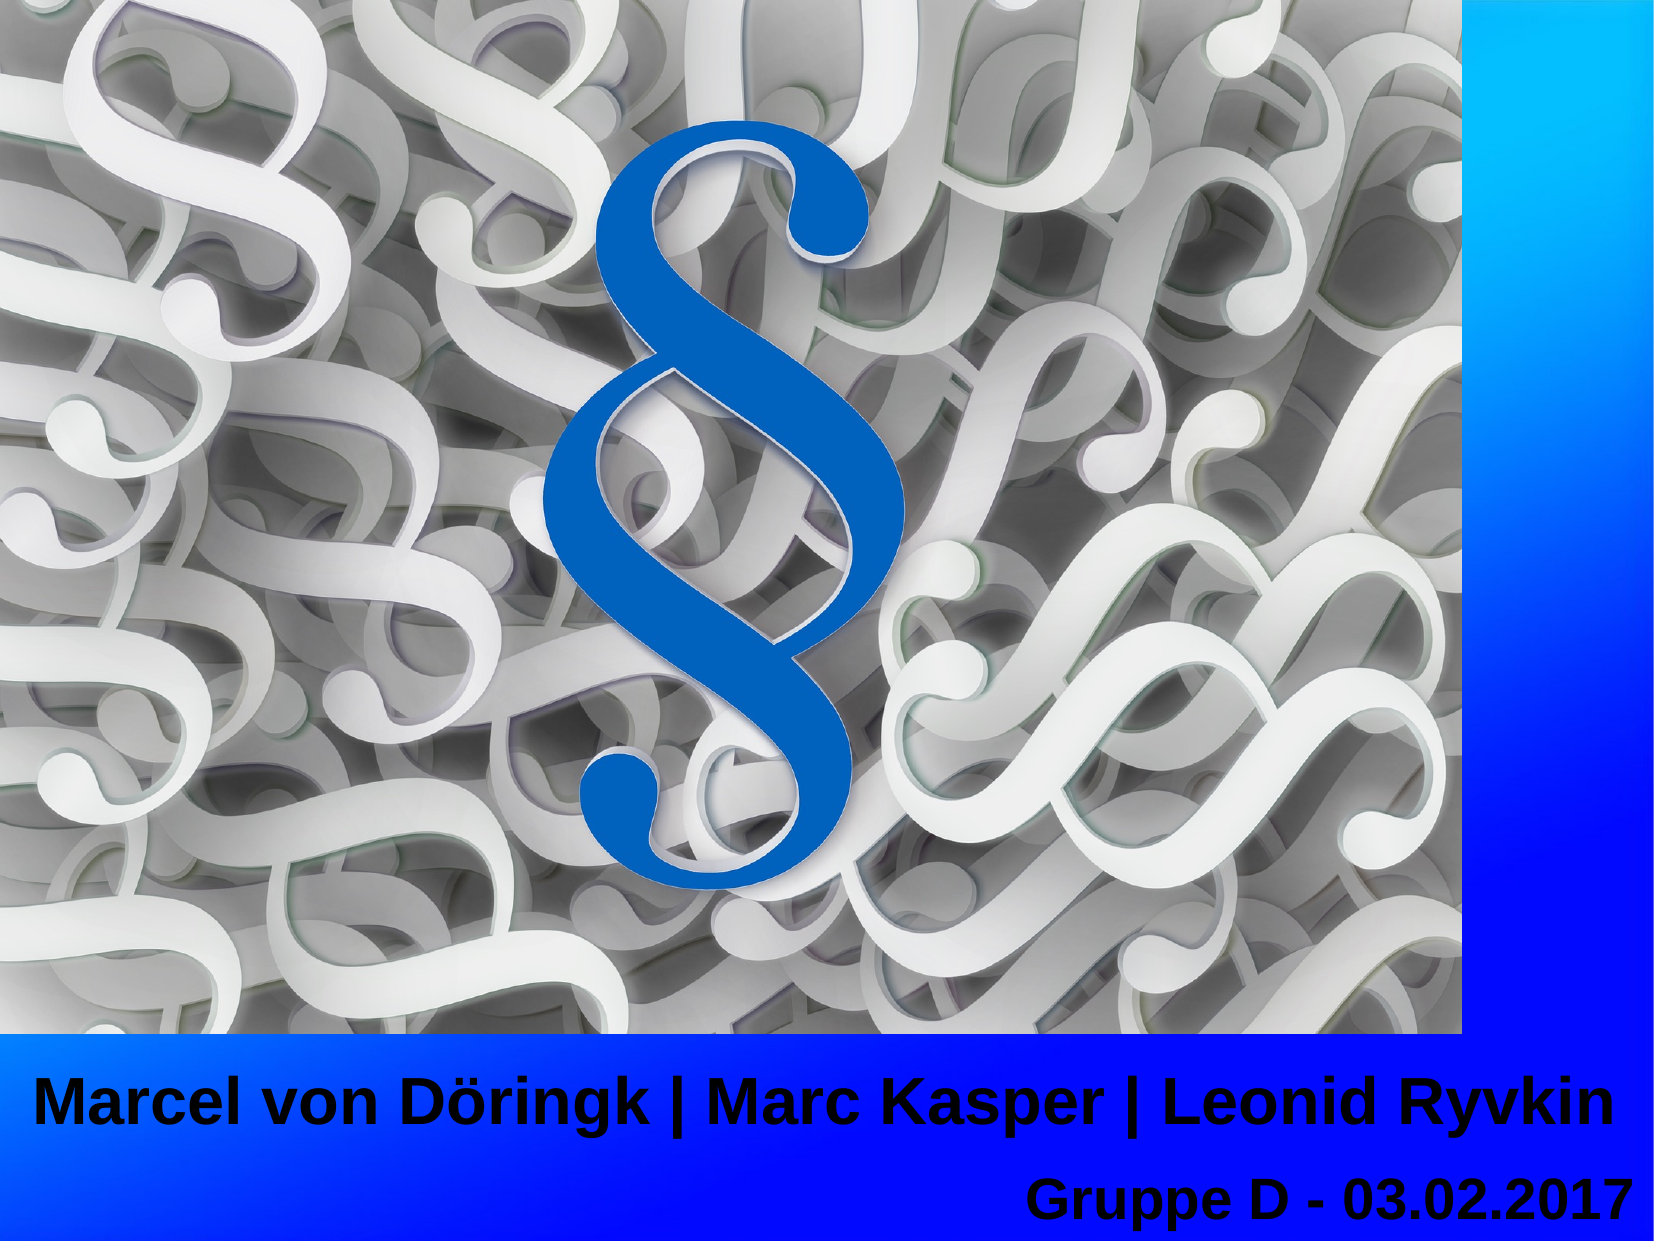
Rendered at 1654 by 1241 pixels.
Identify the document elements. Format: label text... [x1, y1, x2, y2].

text_box Marcel von Döringk | Marc Kasper | Leonid Ryvkin Gruppe D - 03.02.2017 [0, 1056, 1651, 1241]
picture [0, 0, 1654, 1241]
